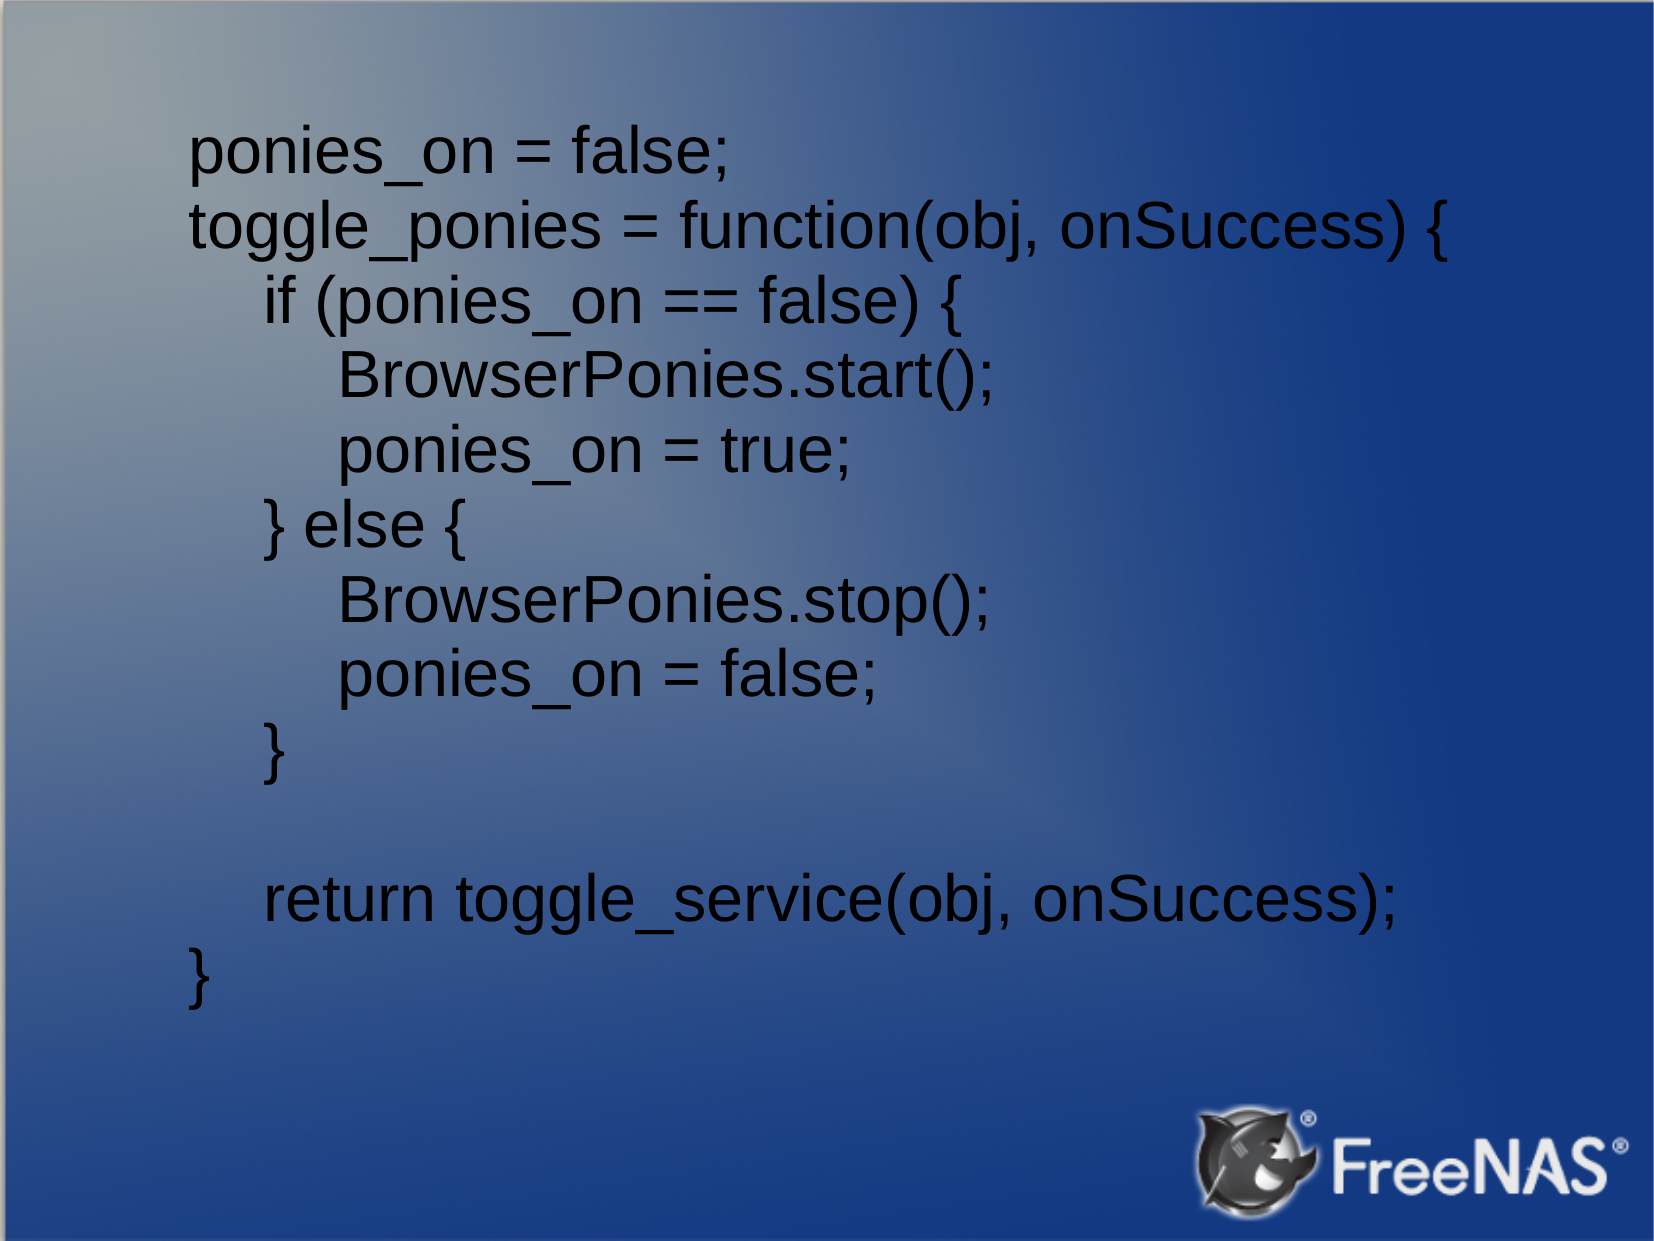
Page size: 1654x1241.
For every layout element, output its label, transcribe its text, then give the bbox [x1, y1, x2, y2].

picture [0, 0, 1654, 1241]
text_box ponies_on = false; toggle_ponies = function(obj, onSuccess) { if (ponies_on == false) { BrowserPonies.start(); ponies_on = true; } else { BrowserPonies.stop(); ponies_on = false; } return toggle_service(obj, onSuccess); } [174, 105, 1480, 1135]
